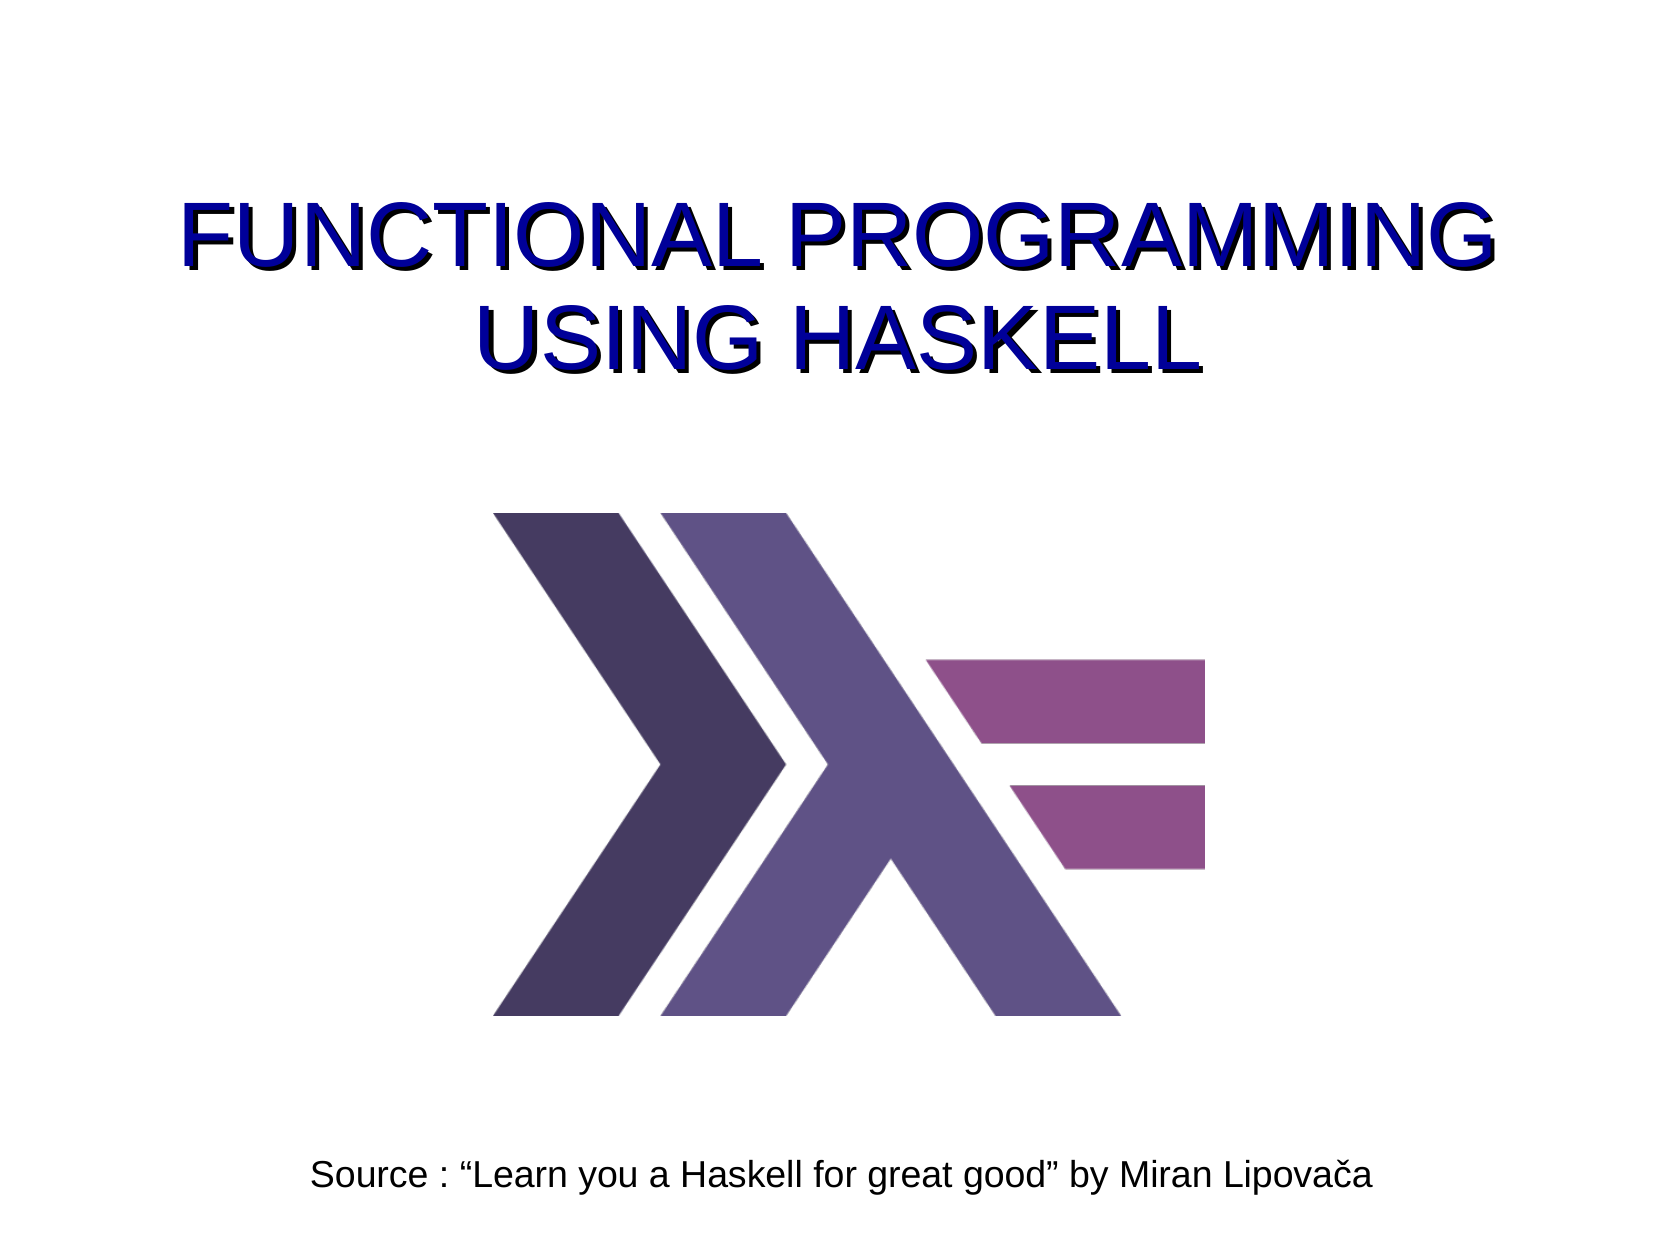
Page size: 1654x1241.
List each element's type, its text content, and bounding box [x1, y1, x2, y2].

title FUNCTIONAL PROGRAMMING USING HASKELL [94, 135, 1583, 438]
text_box Source : “Learn you a Haskell for great good” by Miran Lipovača [295, 1145, 1453, 1241]
picture [493, 513, 1205, 1016]
